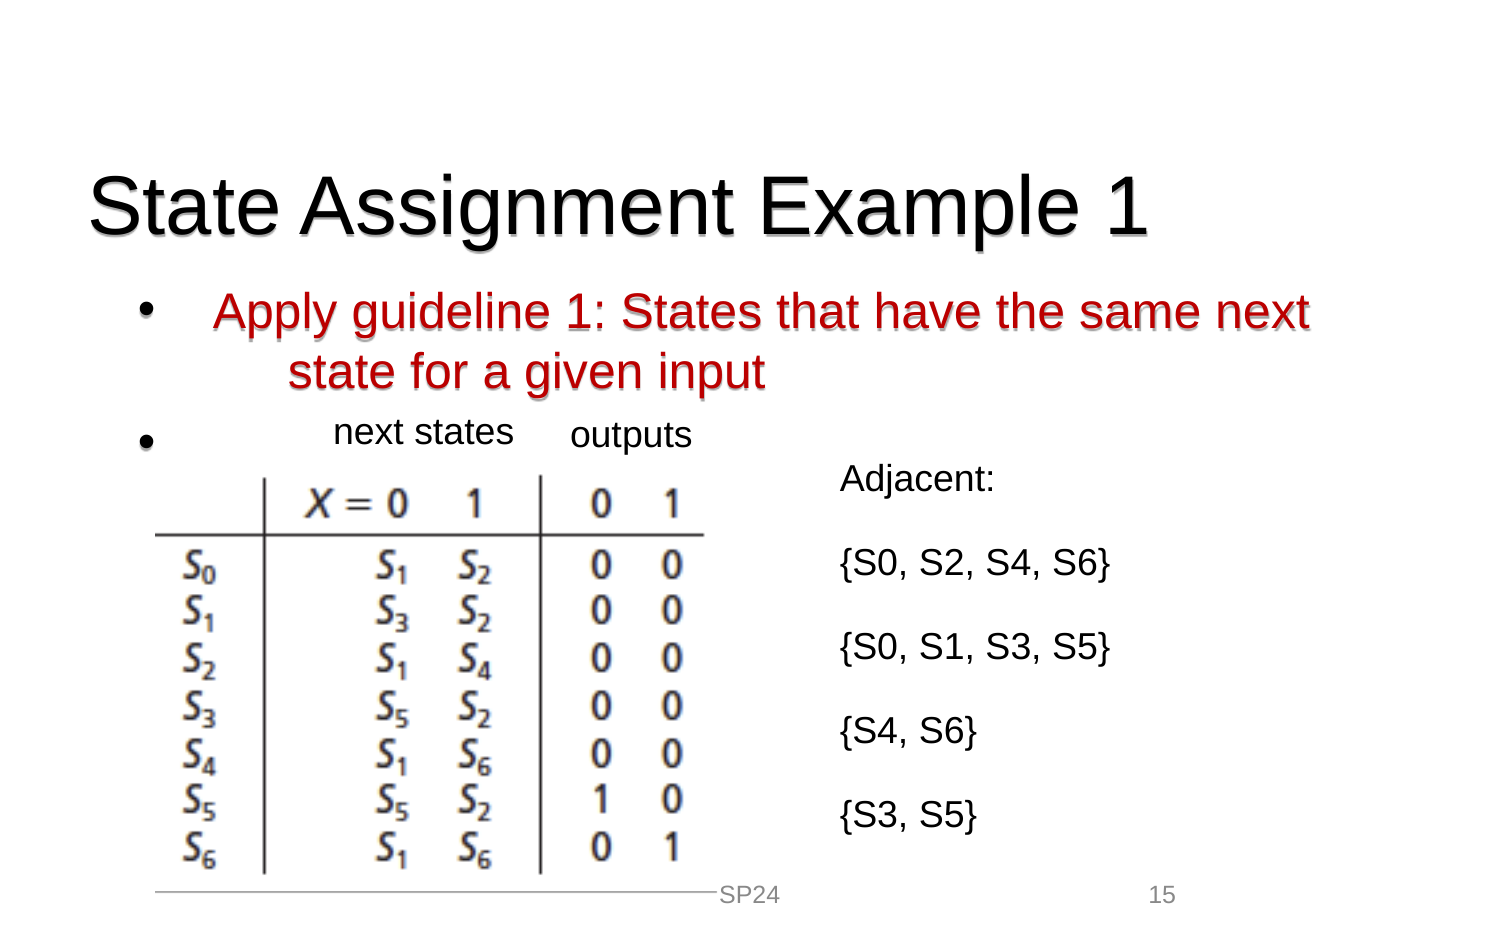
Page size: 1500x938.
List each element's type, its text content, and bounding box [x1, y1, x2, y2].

text_box next states [318, 399, 532, 461]
title State Assignment Example 1 [72, 143, 1434, 251]
list Apply guideline 1: States that have the same next state for a given input [122, 270, 1434, 849]
text_box outputs [554, 402, 710, 464]
slide_number <number> [1133, 868, 1471, 919]
picture [155, 849, 718, 891]
text_box Adjacent: {S0, S2, S4, S6} {S0, S1, S3, S5} {S4, S6} {S3, S5} [825, 450, 1163, 843]
footer SP24 [496, 868, 1004, 919]
